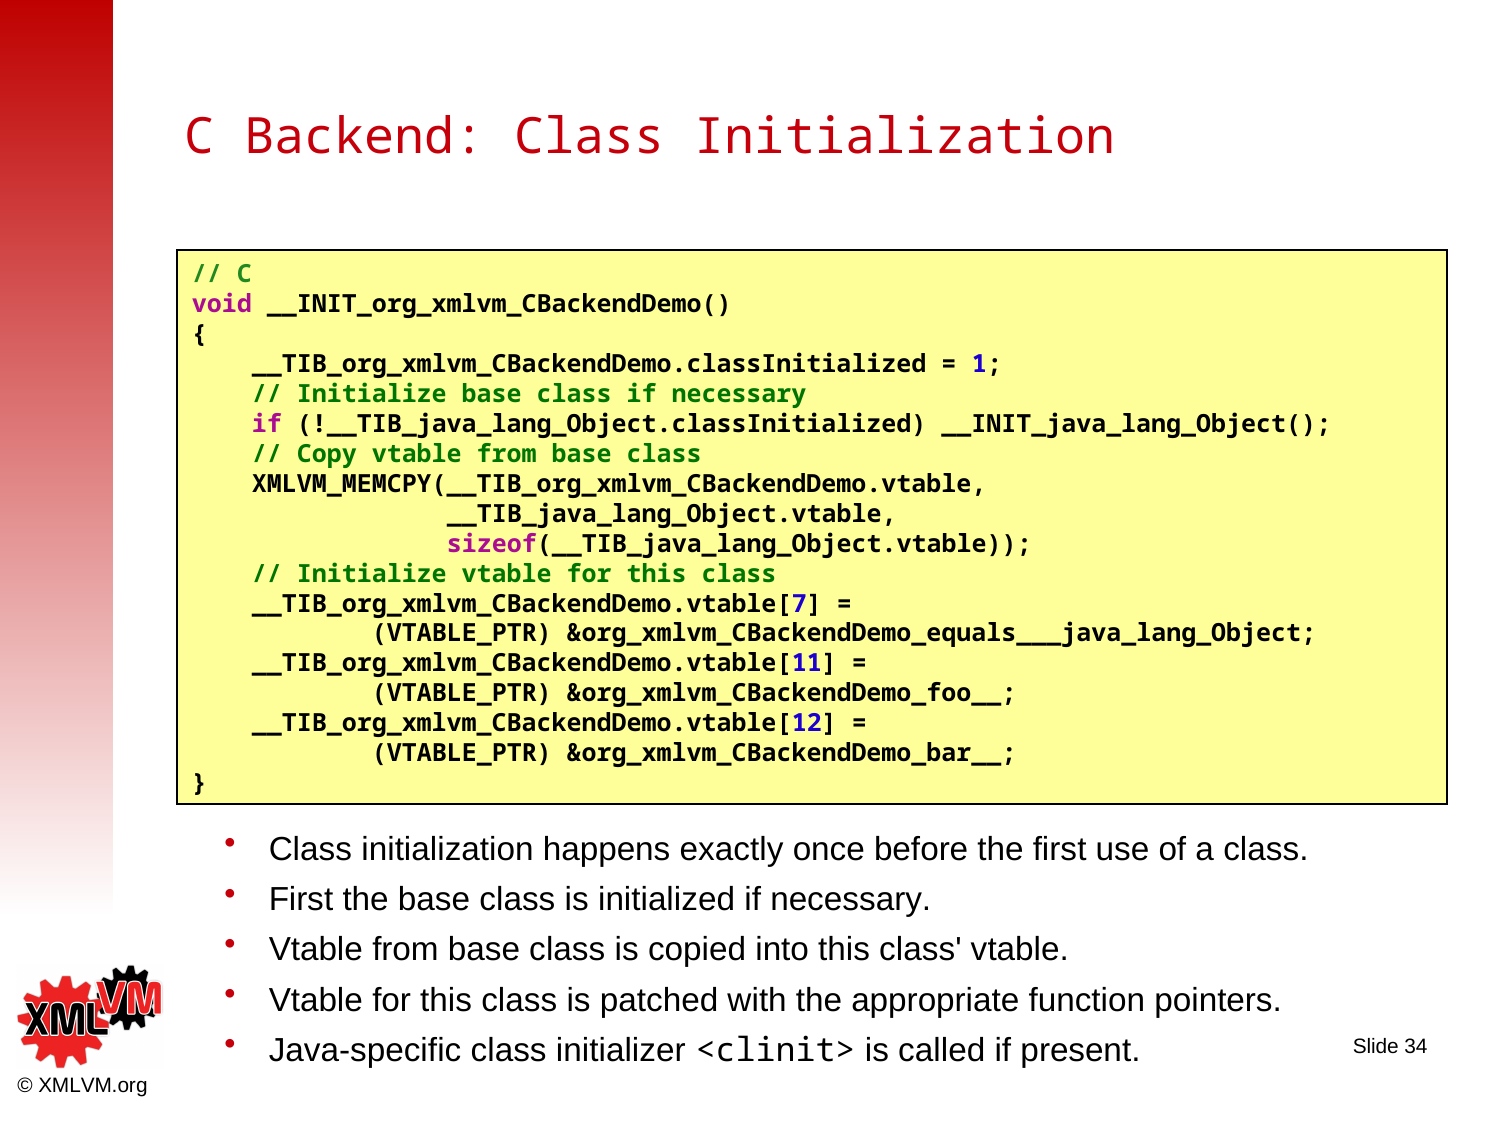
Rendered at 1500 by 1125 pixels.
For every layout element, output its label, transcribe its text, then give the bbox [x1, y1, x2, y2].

title C Backend: Class Initialization [170, 67, 1447, 207]
list Class initialization happens exactly once before the first use of a class. First the base class is initialized if necessary. Vtable from base class is copied into this class' vtable. Vtable for this class is patched with the appropriate function pointers. Java-specific class initializer <clinit> is called if present. [224, 826, 1447, 1069]
text_box // C void __INIT_org_xmlvm_CBackendDemo() { __TIB_org_xmlvm_CBackendDemo.classInitialized = 1; // Initialize base class if necessary if (!__TIB_java_lang_Object.classInitialized) __INIT_java_lang_Object(); // Copy vtable from base class XMLVM_MEMCPY(__TIB_org_xmlvm_CBackendDemo.vtable, __TIB_java_lang_Object.vtable, sizeof(__TIB_java_lang_Object.vtable)); // Initialize vtable for this class __TIB_org_xmlvm_CBackendDemo.vtable[7] = (VTABLE_PTR) &org_xmlvm_CBackendDemo_equals___java_lang_Object; __TIB_org_xmlvm_CBackendDemo.vtable[11] = (VTABLE_PTR) &org_xmlvm_CBackendDemo_foo__; __TIB_org_xmlvm_CBackendDemo.vtable[12] = (VTABLE_PTR) &org_xmlvm_CBackendDemo_bar__; } [177, 249, 1447, 805]
picture [16, 964, 164, 1069]
